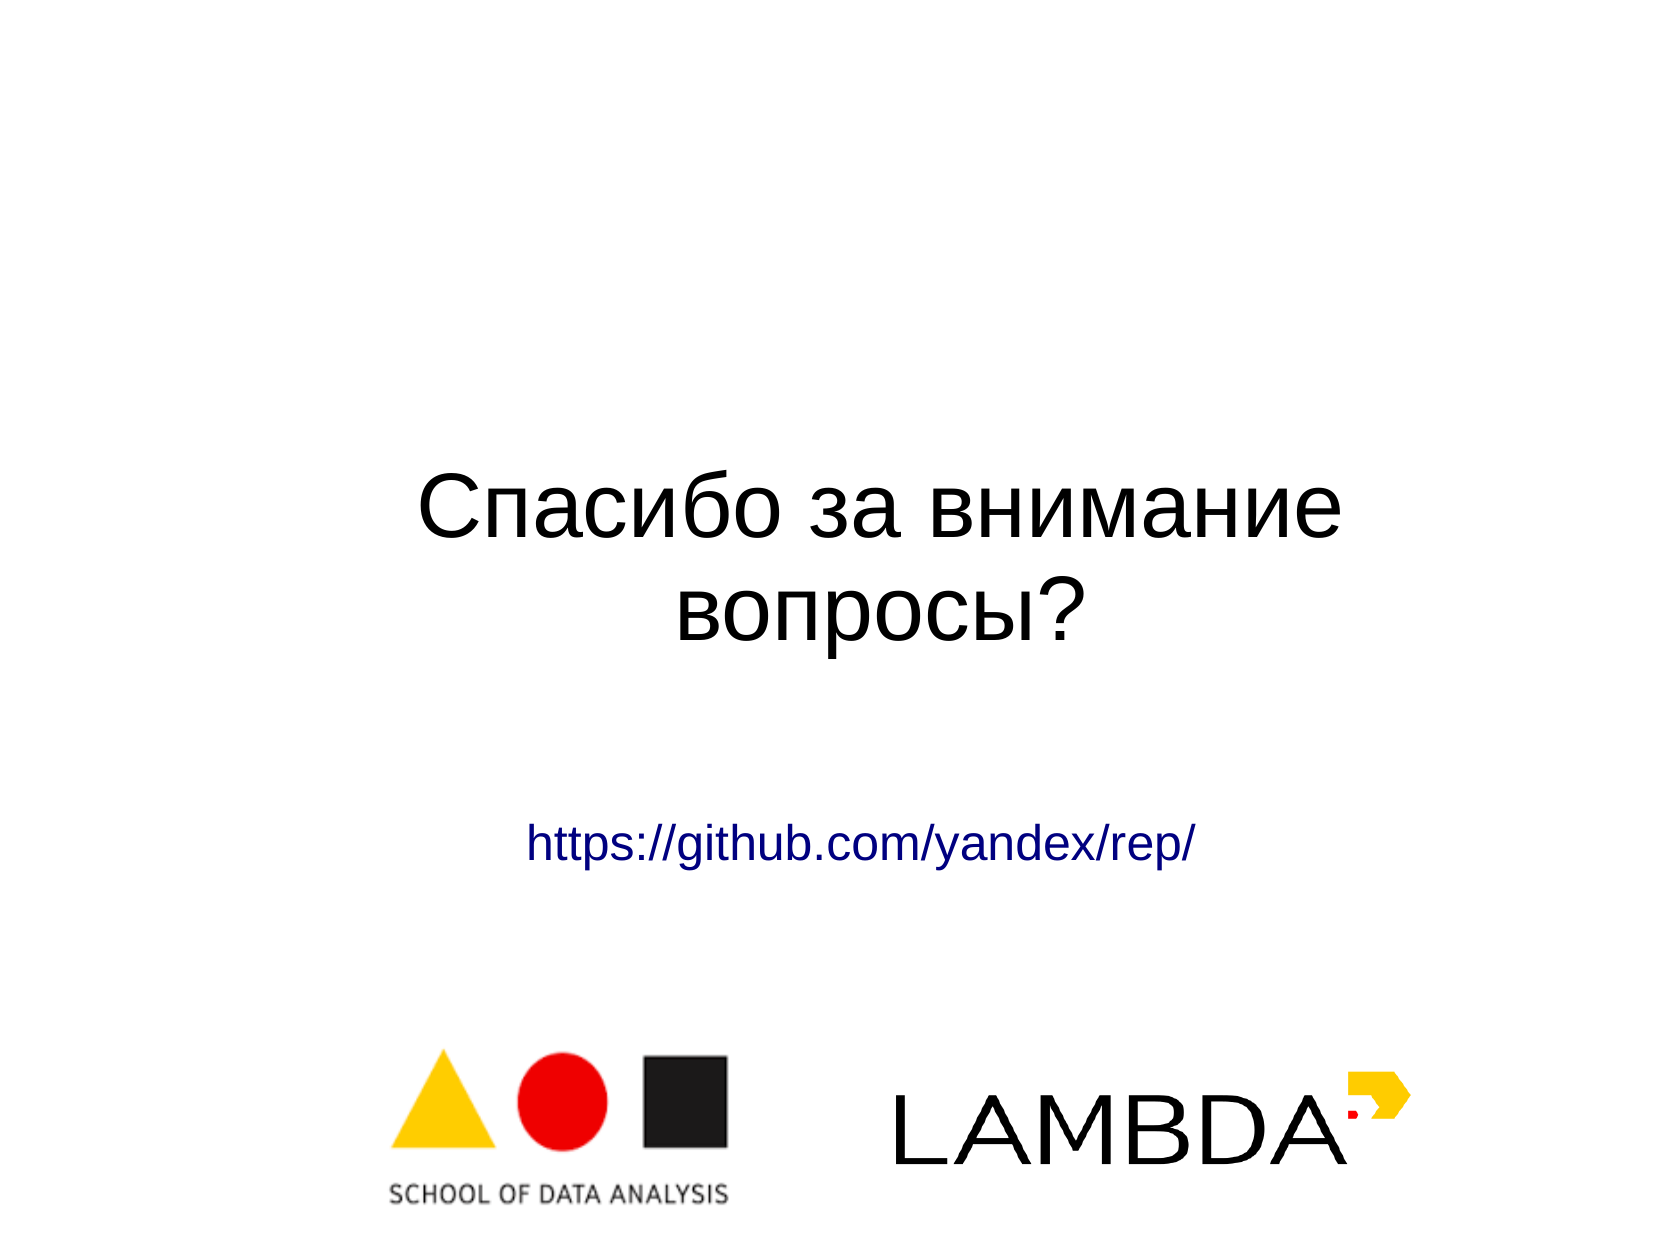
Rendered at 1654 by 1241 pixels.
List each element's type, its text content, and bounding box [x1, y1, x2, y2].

picture [839, 1019, 1440, 1200]
picture [374, 1034, 750, 1215]
text_box https://github.com/yandex/rep/ [455, 815, 1221, 891]
title Спасибо за внимание вопросы? [136, 453, 1625, 661]
